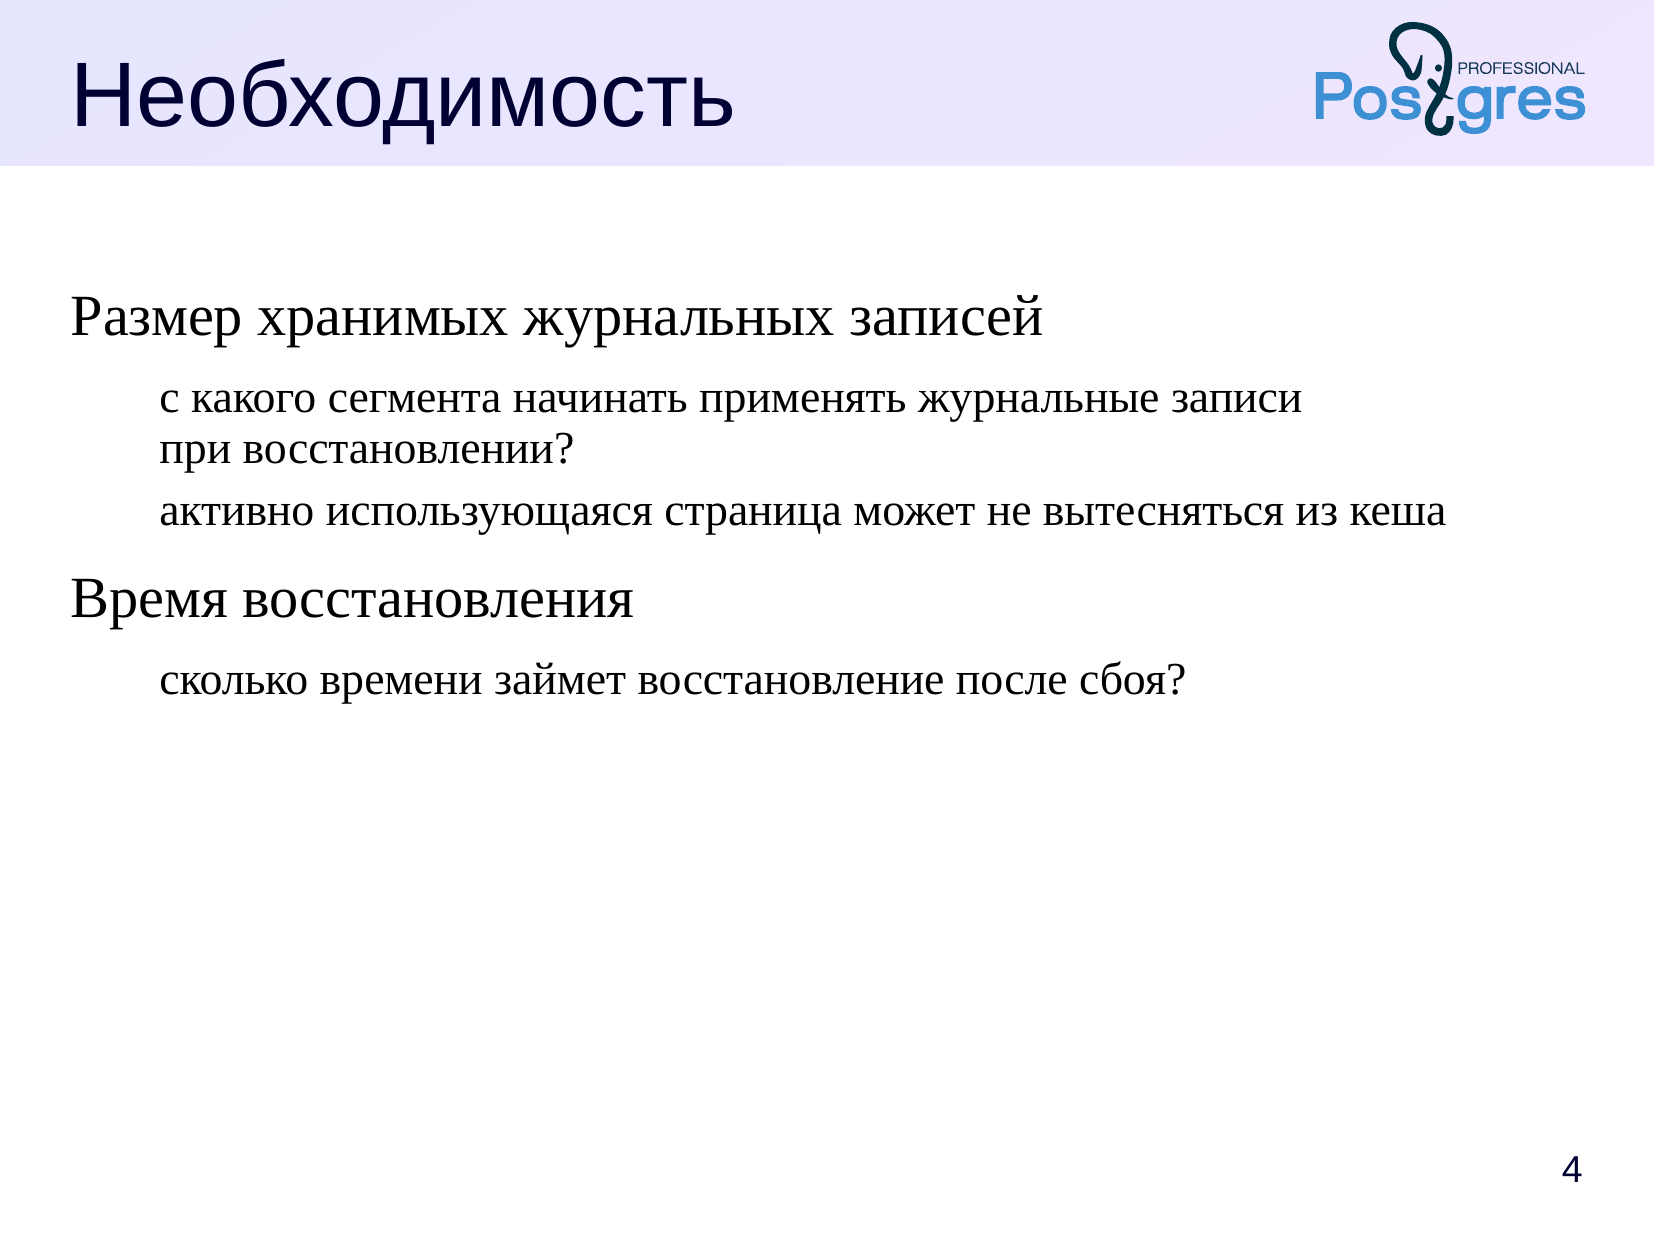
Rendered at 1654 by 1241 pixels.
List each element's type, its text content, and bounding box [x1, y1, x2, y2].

list Размер хранимых журнальных записей с какого сегмента начинать применять журнальные записи при восстановлении? активно использующаяся страница может не вытесняться из кеша Время восстановления сколько времени займет восстановление после сбоя? [70, 283, 1583, 1141]
title Необходимость [70, 43, 1261, 147]
